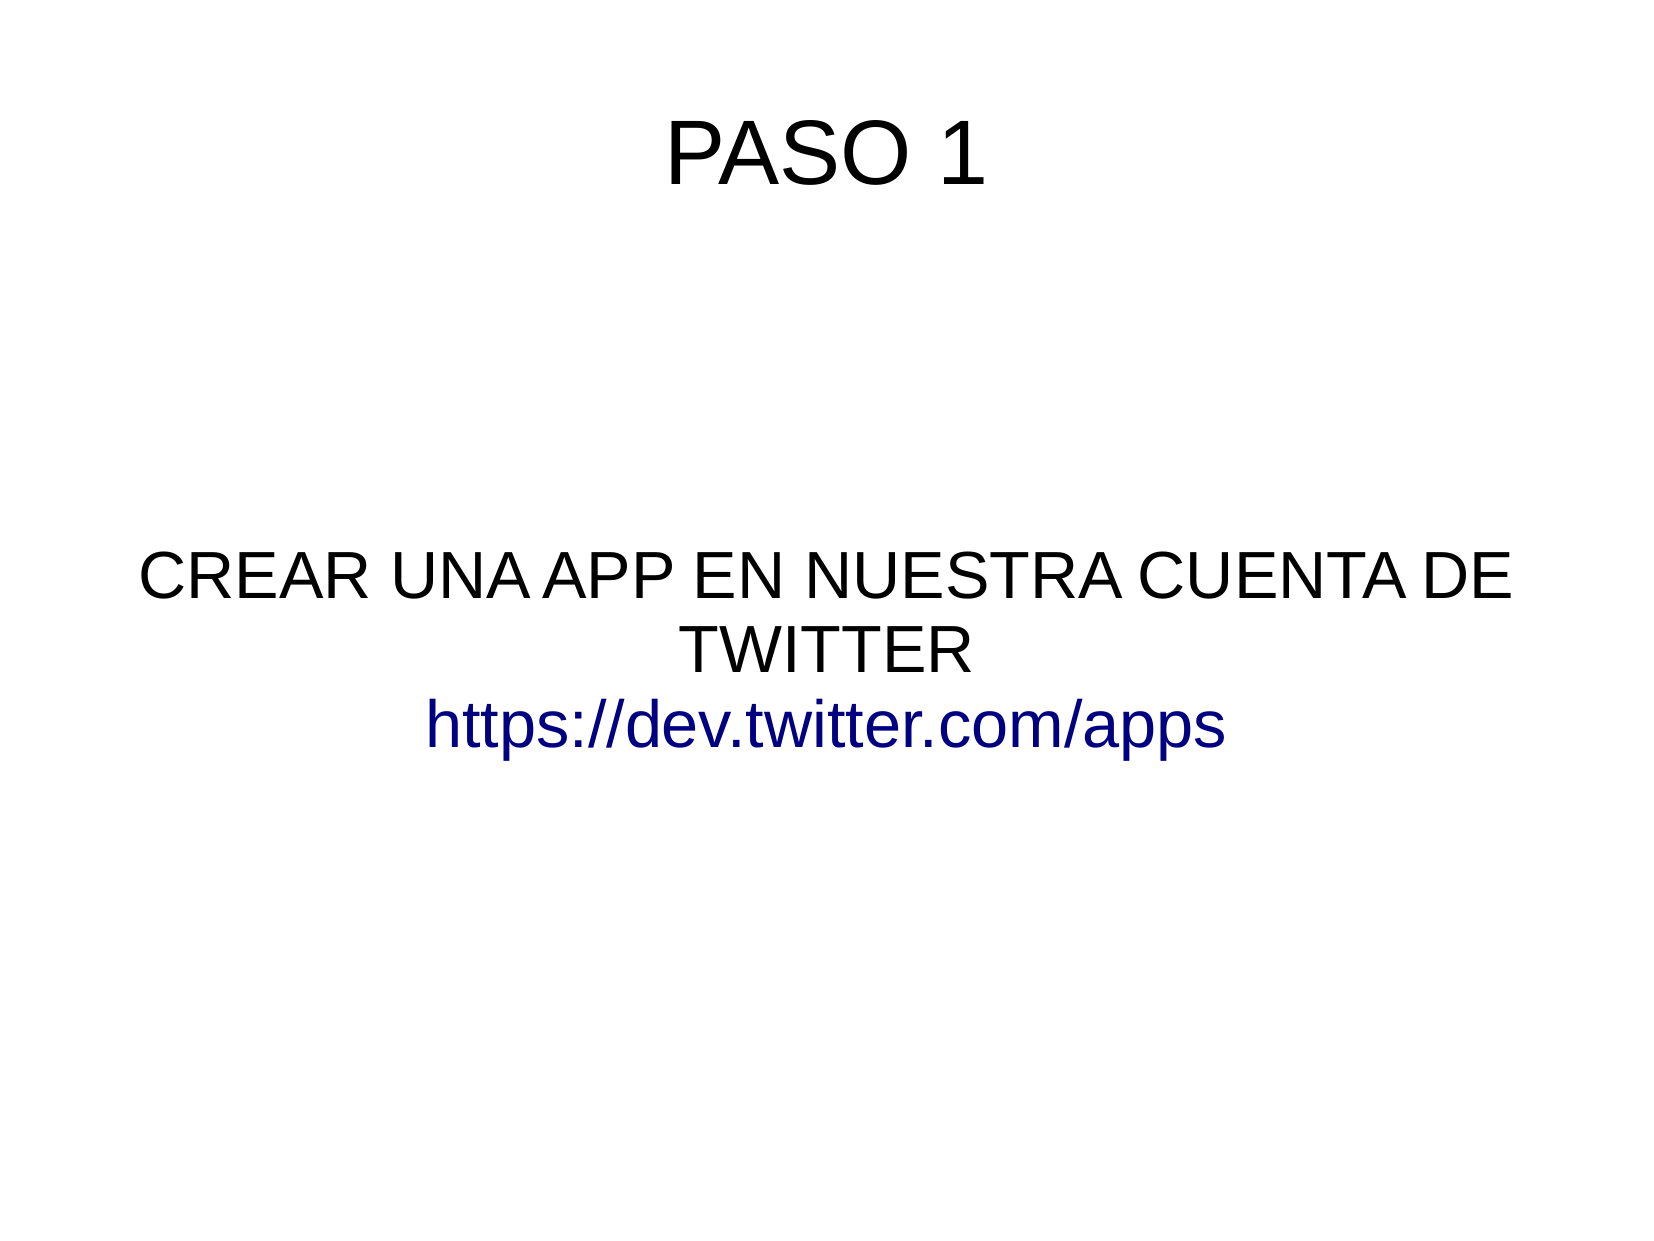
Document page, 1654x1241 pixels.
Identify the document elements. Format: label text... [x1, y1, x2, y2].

subtitle CREAR UNA APP EN NUESTRA CUENTA DE TWITTER https://dev.twitter.com/apps [82, 290, 1571, 1010]
title PASO 1 [82, 49, 1571, 257]
